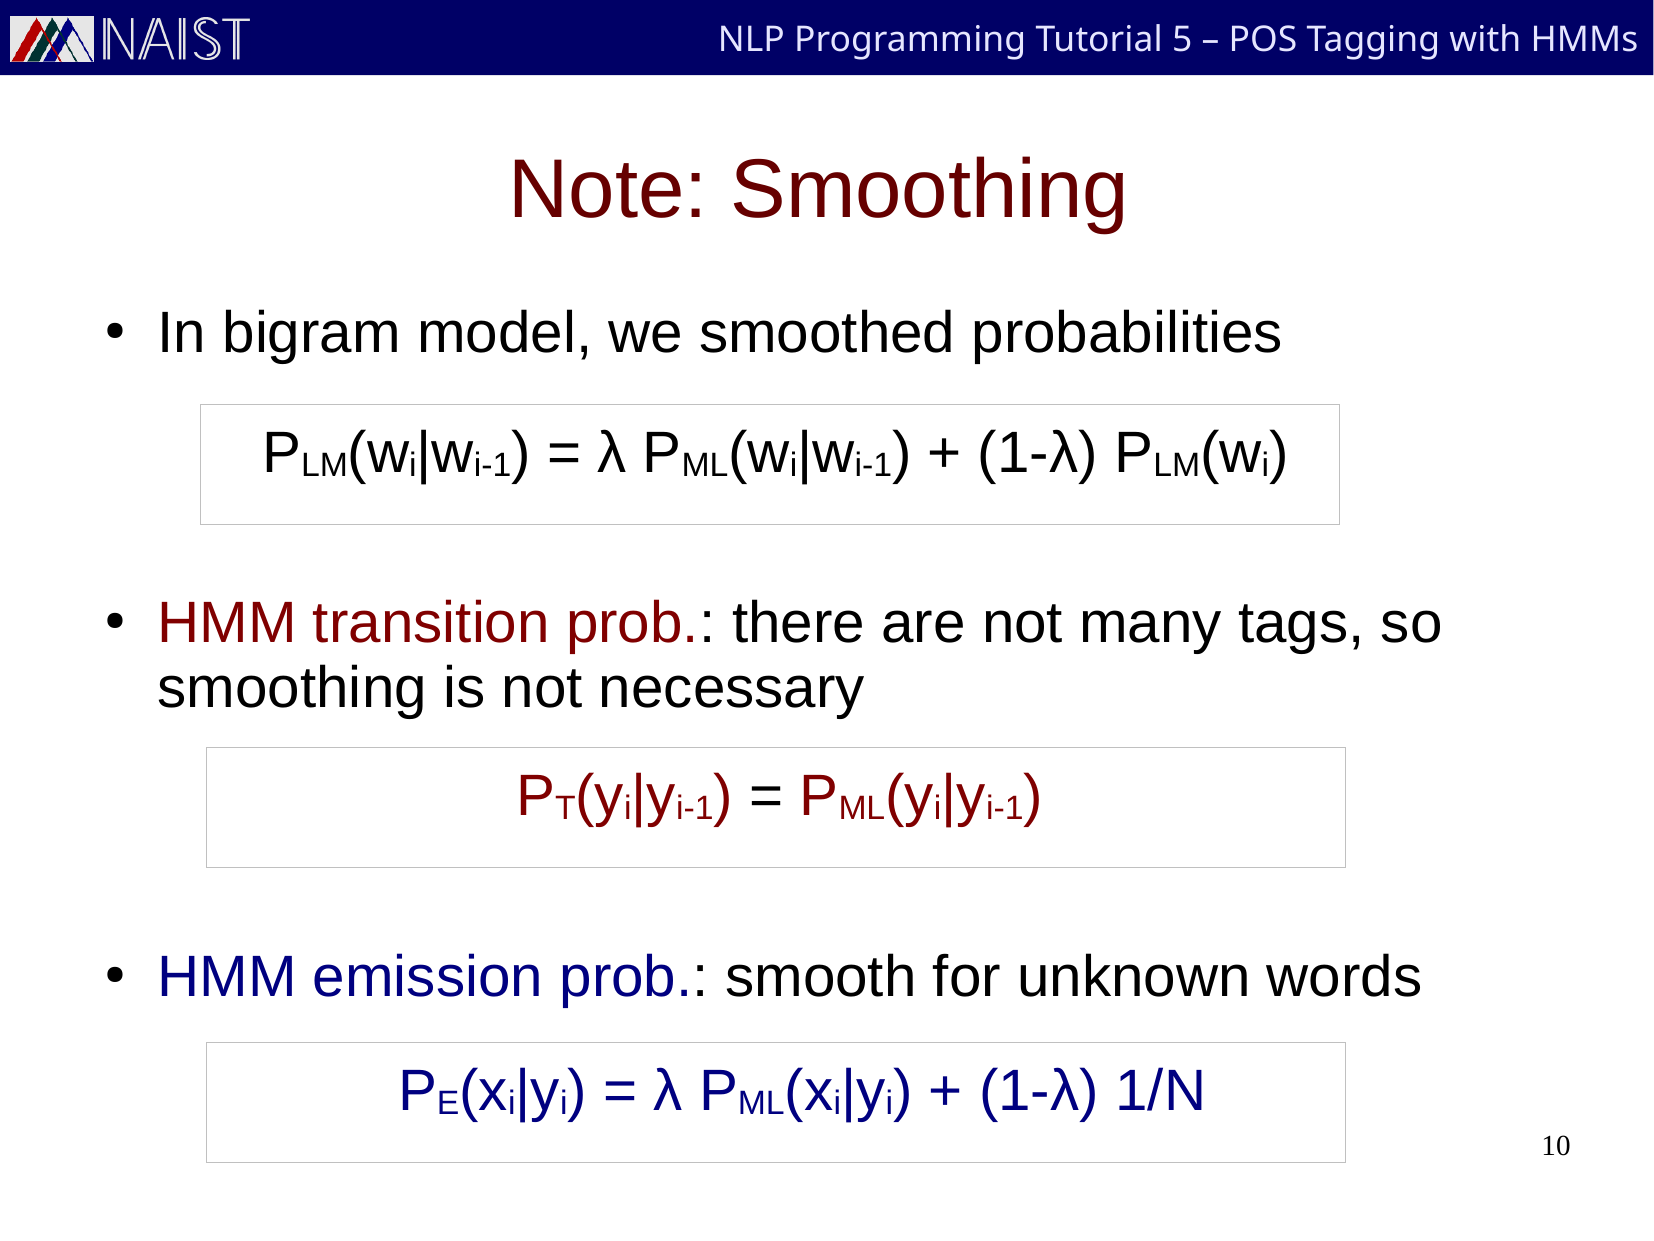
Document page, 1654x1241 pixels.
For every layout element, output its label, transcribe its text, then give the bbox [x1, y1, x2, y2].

picture [10, 16, 94, 62]
title Note: Smoothing [75, 92, 1564, 285]
text_box PT(yi|yi-1) = PML(yi|yi-1) [501, 755, 1058, 855]
list In bigram model, we smoothed probabilities HMM transition prob.: there are not many tags, so smoothing is not necessary HMM emission prob.: smooth for unknown words [86, 300, 1576, 1010]
picture [102, 17, 251, 60]
text_box PE(xi|yi) = λ PML(xi|yi) + (1-λ) 1/N [383, 1050, 1222, 1150]
text_box PLM(wi|wi-1) = λ PML(wi|wi-1) + (1-λ) PLM(wi) [247, 412, 1304, 512]
